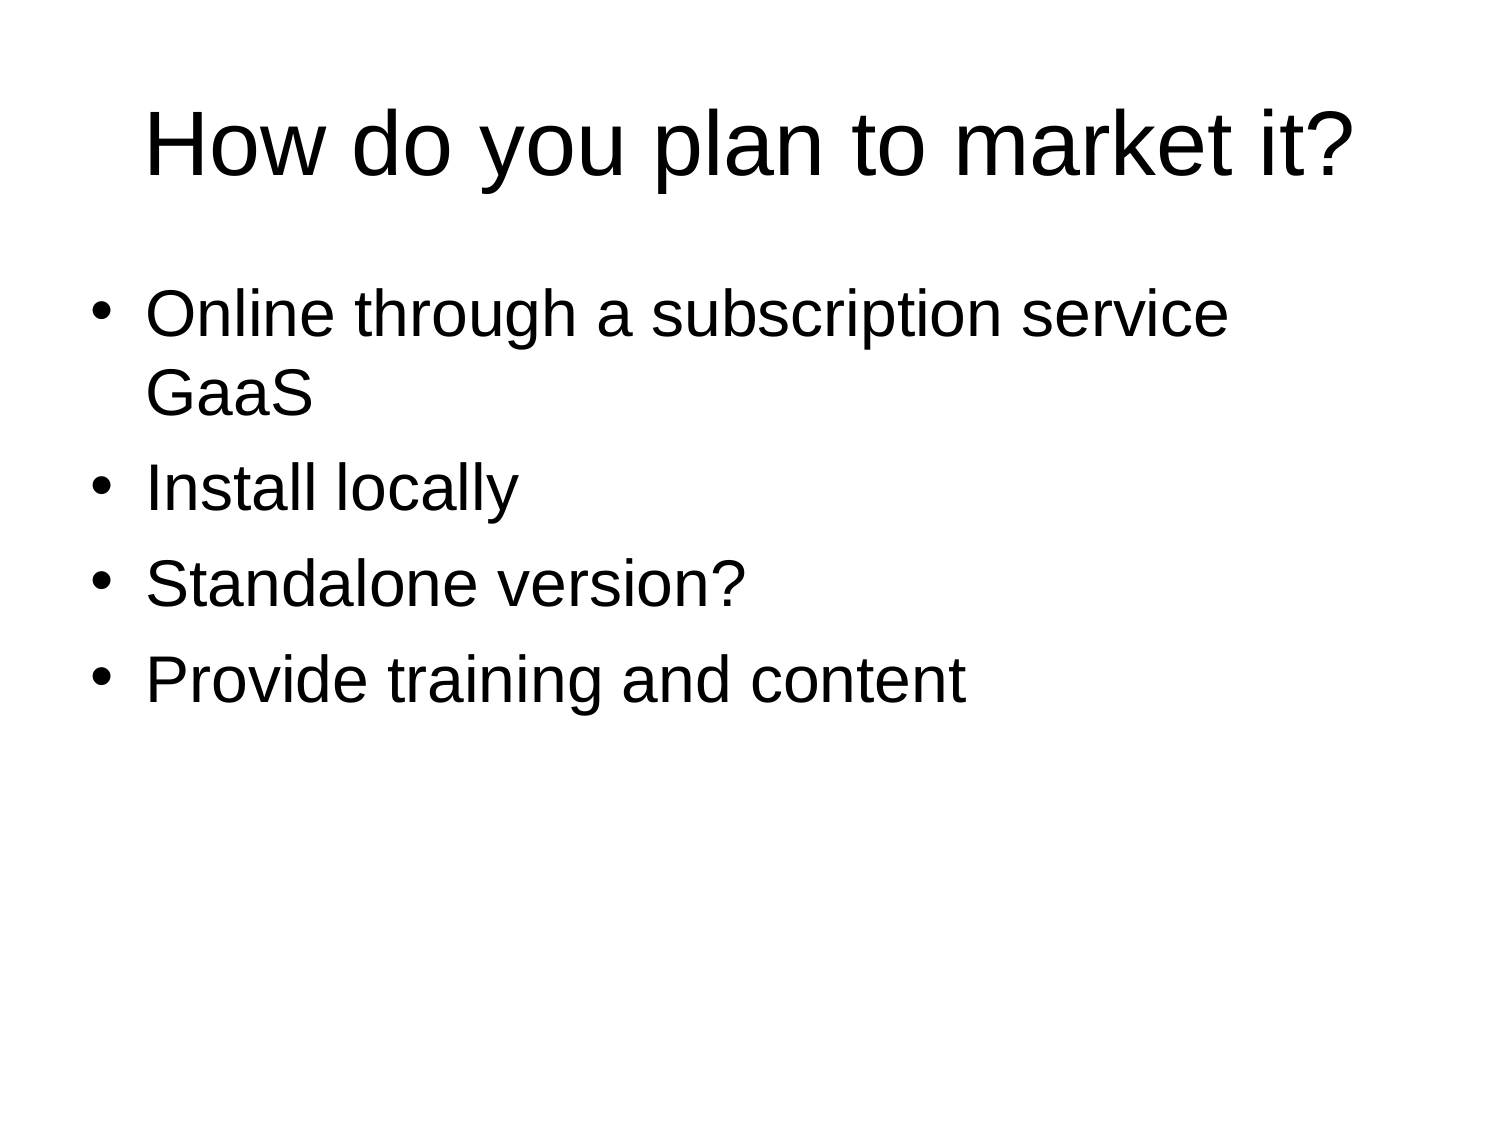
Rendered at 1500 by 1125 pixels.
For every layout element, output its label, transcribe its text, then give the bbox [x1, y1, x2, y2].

list Online through a subscription service GaaS Install locally Standalone version? Provide training and content [75, 262, 1426, 728]
title How do you plan to market it? [75, 76, 1426, 202]
